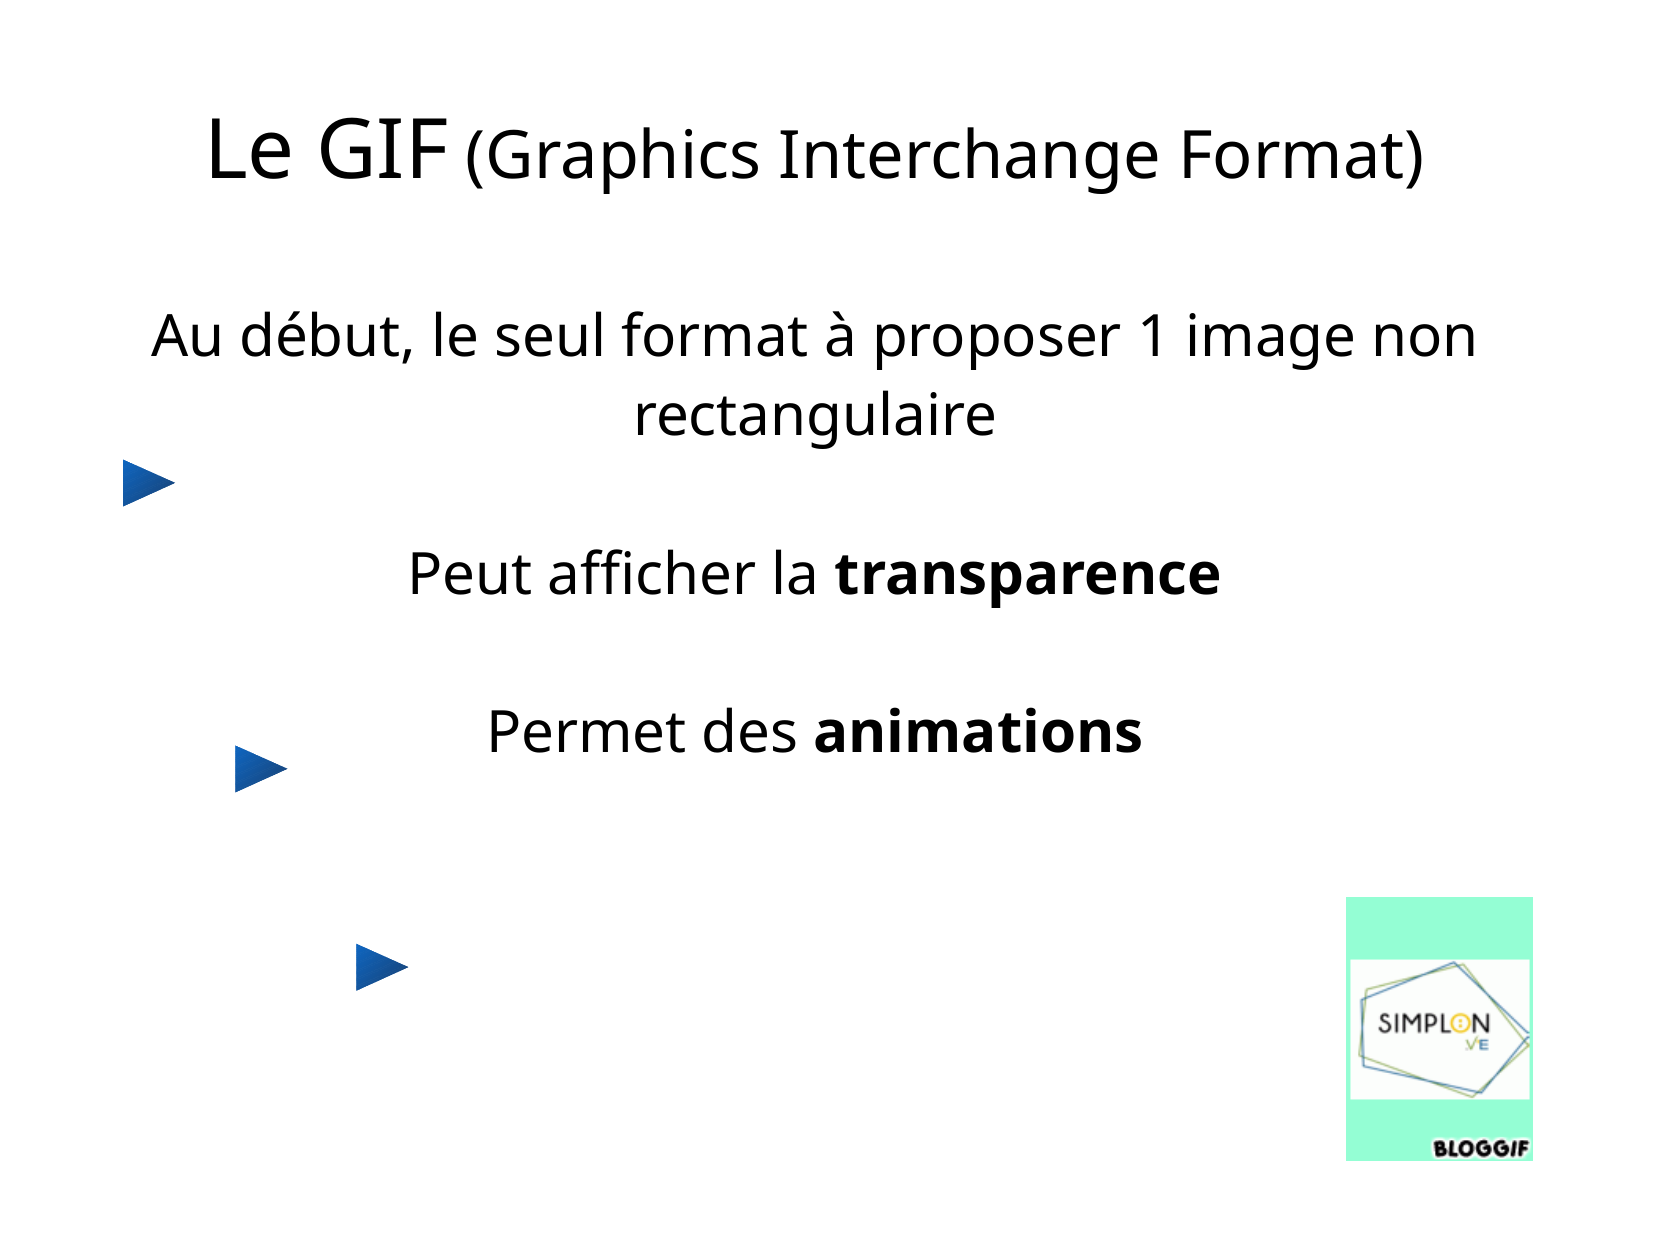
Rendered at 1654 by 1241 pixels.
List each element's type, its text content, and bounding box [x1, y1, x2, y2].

picture [121, 458, 178, 508]
picture [354, 942, 411, 993]
picture [233, 744, 290, 794]
picture [1346, 897, 1533, 1161]
text_box Le GIF (Graphics Interchange Format) Au début, le seul format à proposer 1 image non rectangulaire Peut afficher la transparence Permet des animations [118, 82, 1512, 1017]
